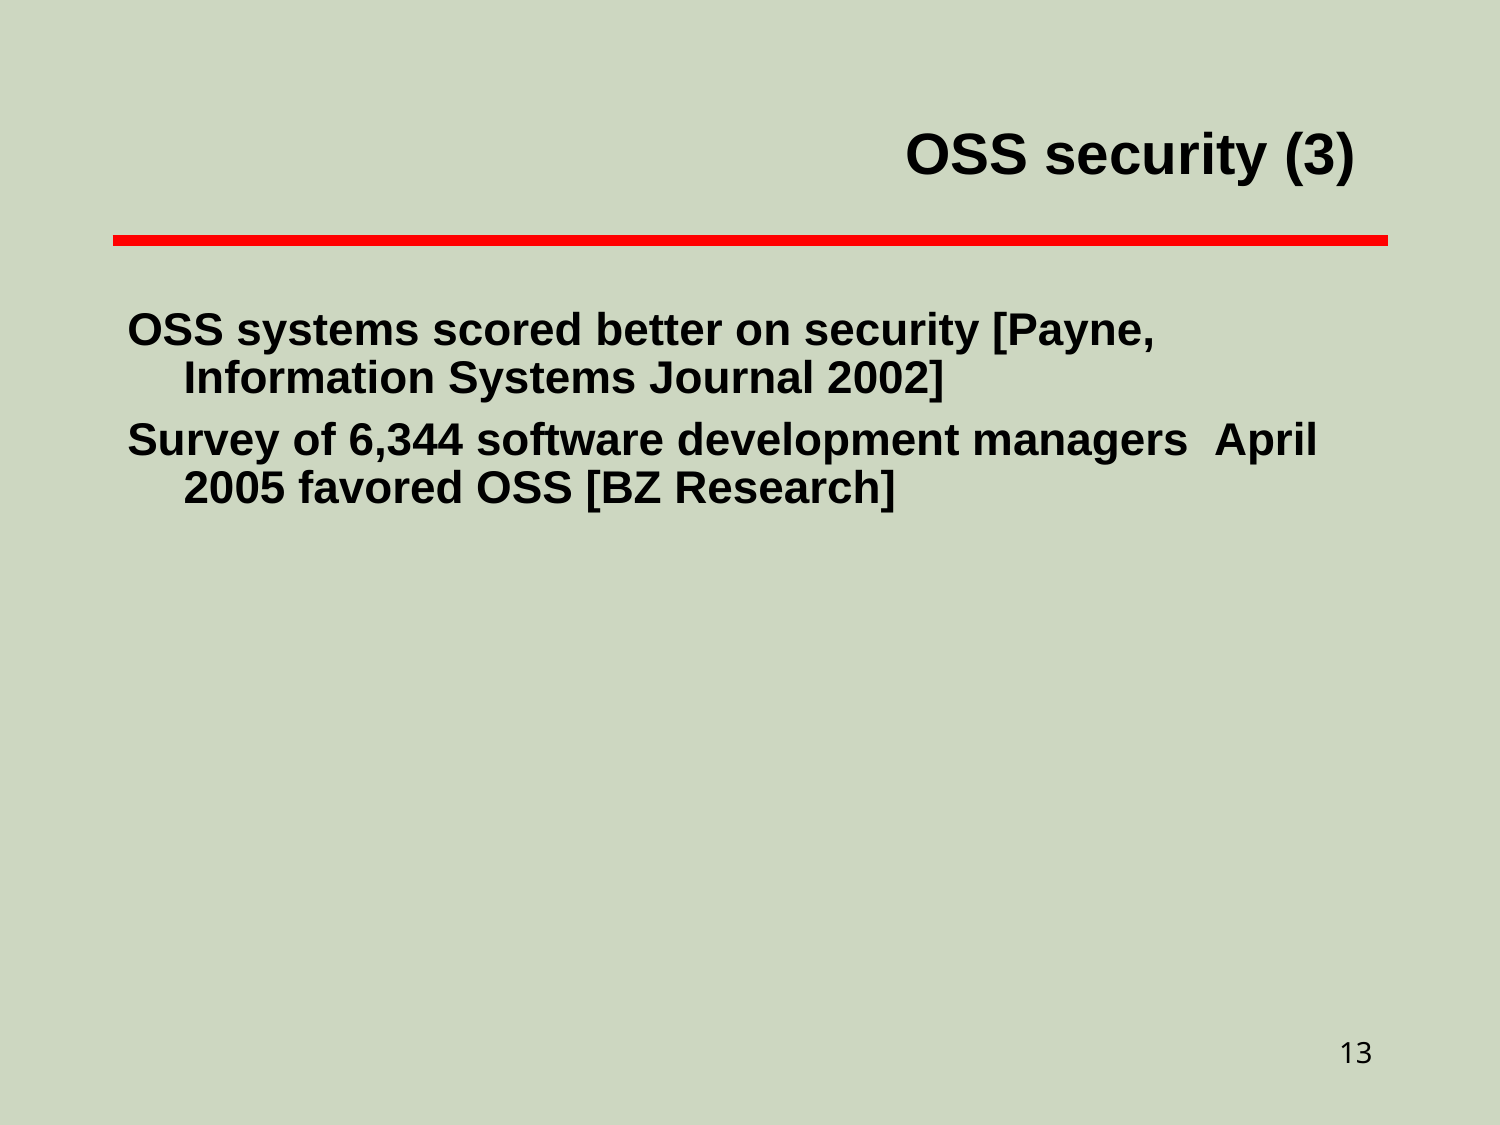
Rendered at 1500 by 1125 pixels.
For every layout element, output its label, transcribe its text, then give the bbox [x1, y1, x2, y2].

list OSS systems scored better on security [Payne, Information Systems Journal 2002] Survey of 6,344 software development managers April 2005 favored OSS [BZ Research] [112, 299, 1388, 1000]
title OSS security (3) [337, 85, 1388, 224]
